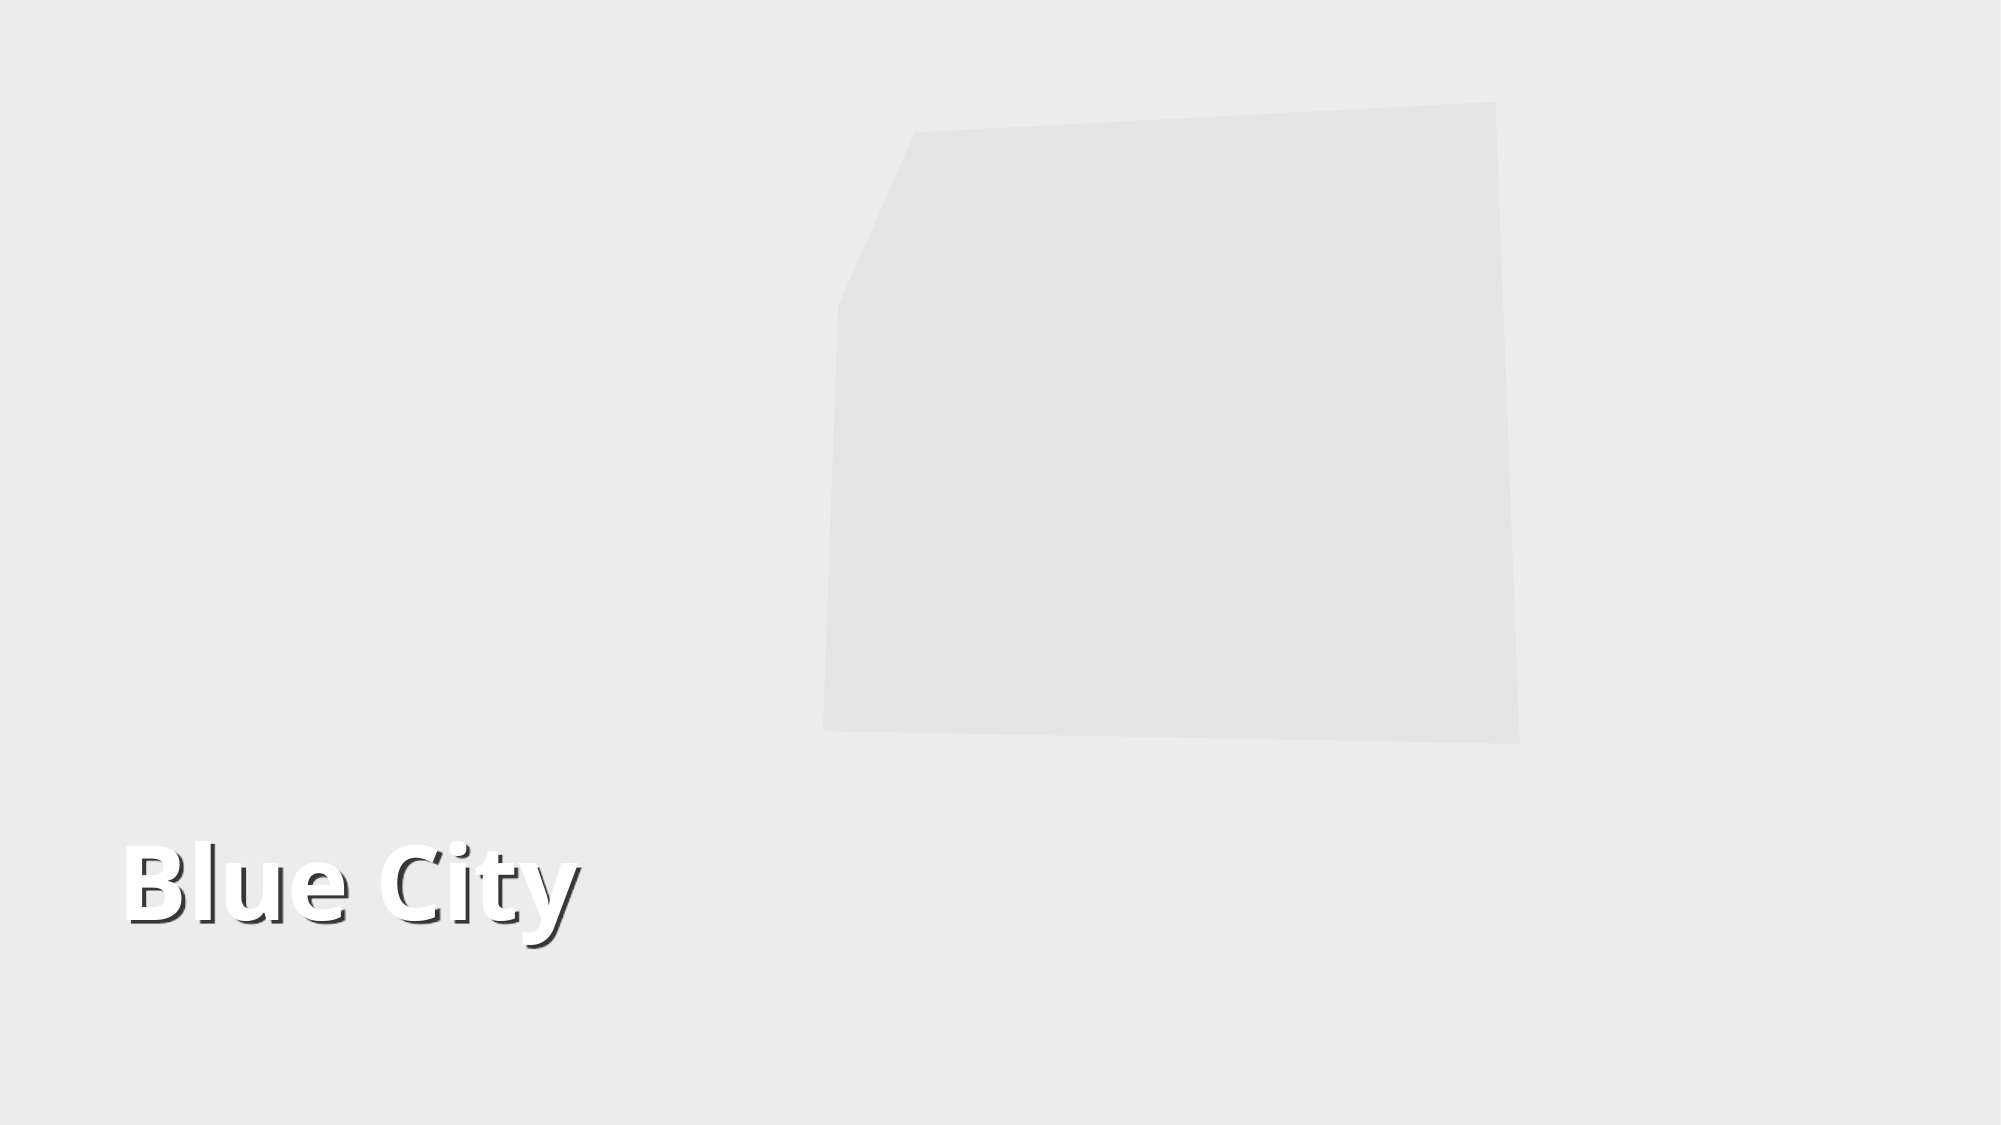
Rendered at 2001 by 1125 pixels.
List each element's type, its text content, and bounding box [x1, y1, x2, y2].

title Blue City [102, 810, 1431, 935]
